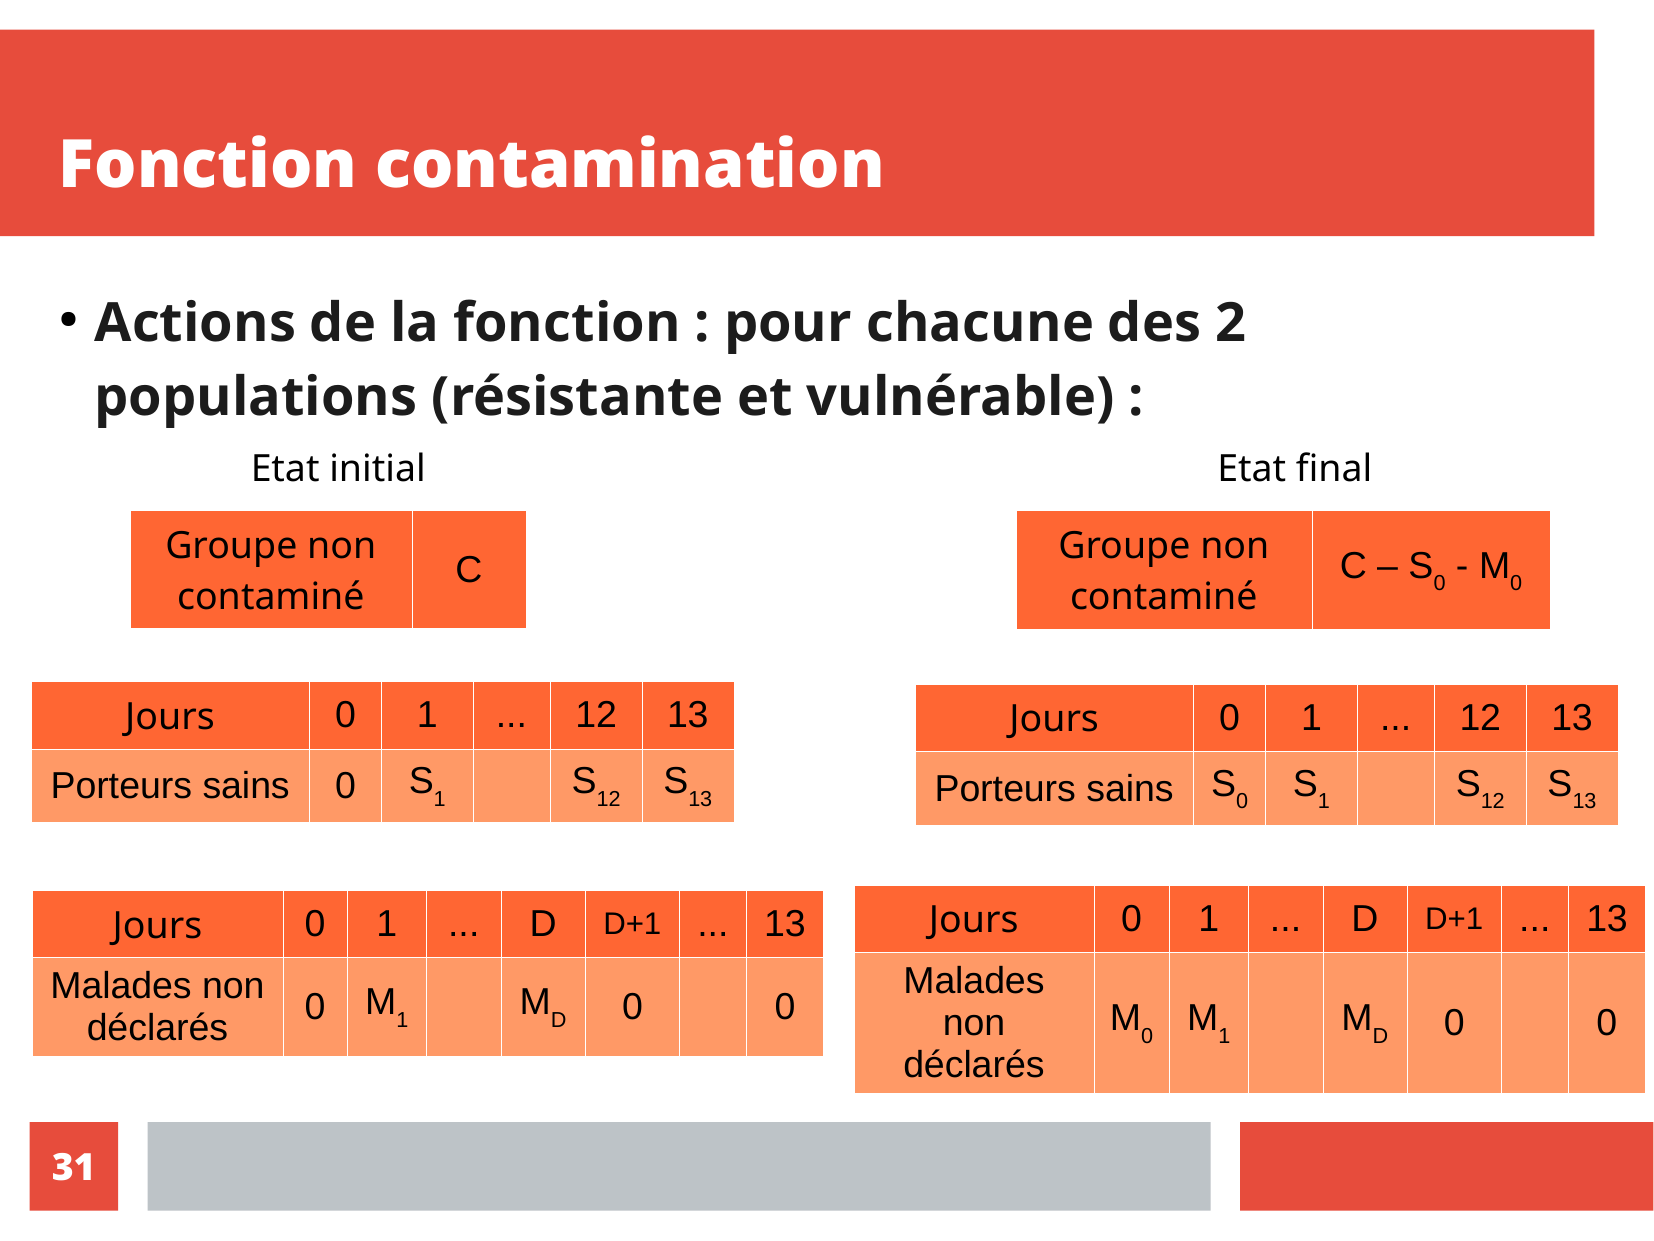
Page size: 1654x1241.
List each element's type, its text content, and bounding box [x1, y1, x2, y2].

table_header 1 [348, 891, 426, 957]
table_cell 0 [310, 750, 381, 822]
table_header ... [680, 891, 746, 957]
text_box Etat final [1062, 433, 1528, 497]
table_cell Malades non déclarés [855, 953, 1094, 1093]
title Fonction contamination [59, 59, 1595, 207]
table_cell Porteurs sains [916, 752, 1193, 825]
table_header Jours [855, 886, 1094, 952]
table_header ... [1249, 886, 1323, 952]
table_header 13 [1527, 685, 1618, 751]
table_header 12 [551, 682, 642, 749]
table_header 13 [643, 682, 734, 749]
table_cell S0 [1194, 752, 1265, 825]
table_cell MD [1324, 953, 1407, 1093]
table_header ... [427, 891, 501, 957]
table_header Groupe non contaminé [1017, 511, 1312, 629]
table_header C [413, 511, 526, 628]
table_cell S13 [1527, 752, 1618, 825]
table_header 1 [1266, 685, 1357, 751]
table_header D [502, 891, 585, 957]
table_cell S1 [1266, 752, 1357, 825]
table_cell [474, 750, 550, 822]
table_header 0 [1194, 685, 1265, 751]
table_cell 0 [586, 958, 679, 1056]
table_cell M1 [348, 958, 426, 1056]
table_cell [1502, 953, 1568, 1093]
table_cell [1249, 953, 1323, 1093]
table_header 1 [382, 682, 473, 749]
table_cell 0 [747, 958, 823, 1056]
table_header 1 [1170, 886, 1248, 952]
table_cell Malades non déclarés [33, 958, 283, 1056]
table_cell 0 [1569, 953, 1645, 1093]
text_box Etat initial [106, 433, 571, 497]
table_cell S12 [1435, 752, 1526, 825]
table_header ... [1358, 685, 1434, 751]
table_header 13 [747, 891, 823, 957]
table_header 13 [1569, 886, 1645, 952]
table_cell M1 [1170, 953, 1248, 1093]
table_header ... [474, 682, 550, 749]
table_header Jours [32, 682, 309, 749]
table_header 0 [1095, 886, 1169, 952]
table_header C – S0 - M0 [1313, 511, 1550, 629]
table_header D+1 [1408, 886, 1501, 952]
table_cell MD [502, 958, 585, 1056]
table_header Jours [33, 891, 283, 957]
table_header 0 [310, 682, 381, 749]
table_header 0 [284, 891, 347, 957]
table_cell M0 [1095, 953, 1169, 1093]
table_cell 0 [1408, 953, 1501, 1093]
table_header Groupe non contaminé [131, 511, 412, 628]
table_cell [680, 958, 746, 1056]
table_cell S1 [382, 750, 473, 822]
table_cell 0 [284, 958, 347, 1056]
table_header ... [1502, 886, 1568, 952]
table_cell S12 [551, 750, 642, 822]
table_cell Porteurs sains [32, 750, 309, 822]
table_cell [1358, 752, 1434, 825]
table_header D+1 [586, 891, 679, 957]
table_header D [1324, 886, 1407, 952]
list Actions de la fonction : pour chacune des 2 populations (résistante et vulnérable) : [59, 283, 1565, 1052]
table_header 12 [1435, 685, 1526, 751]
table_header Jours [916, 685, 1193, 751]
table_cell [427, 958, 501, 1056]
table_cell S13 [643, 750, 734, 822]
